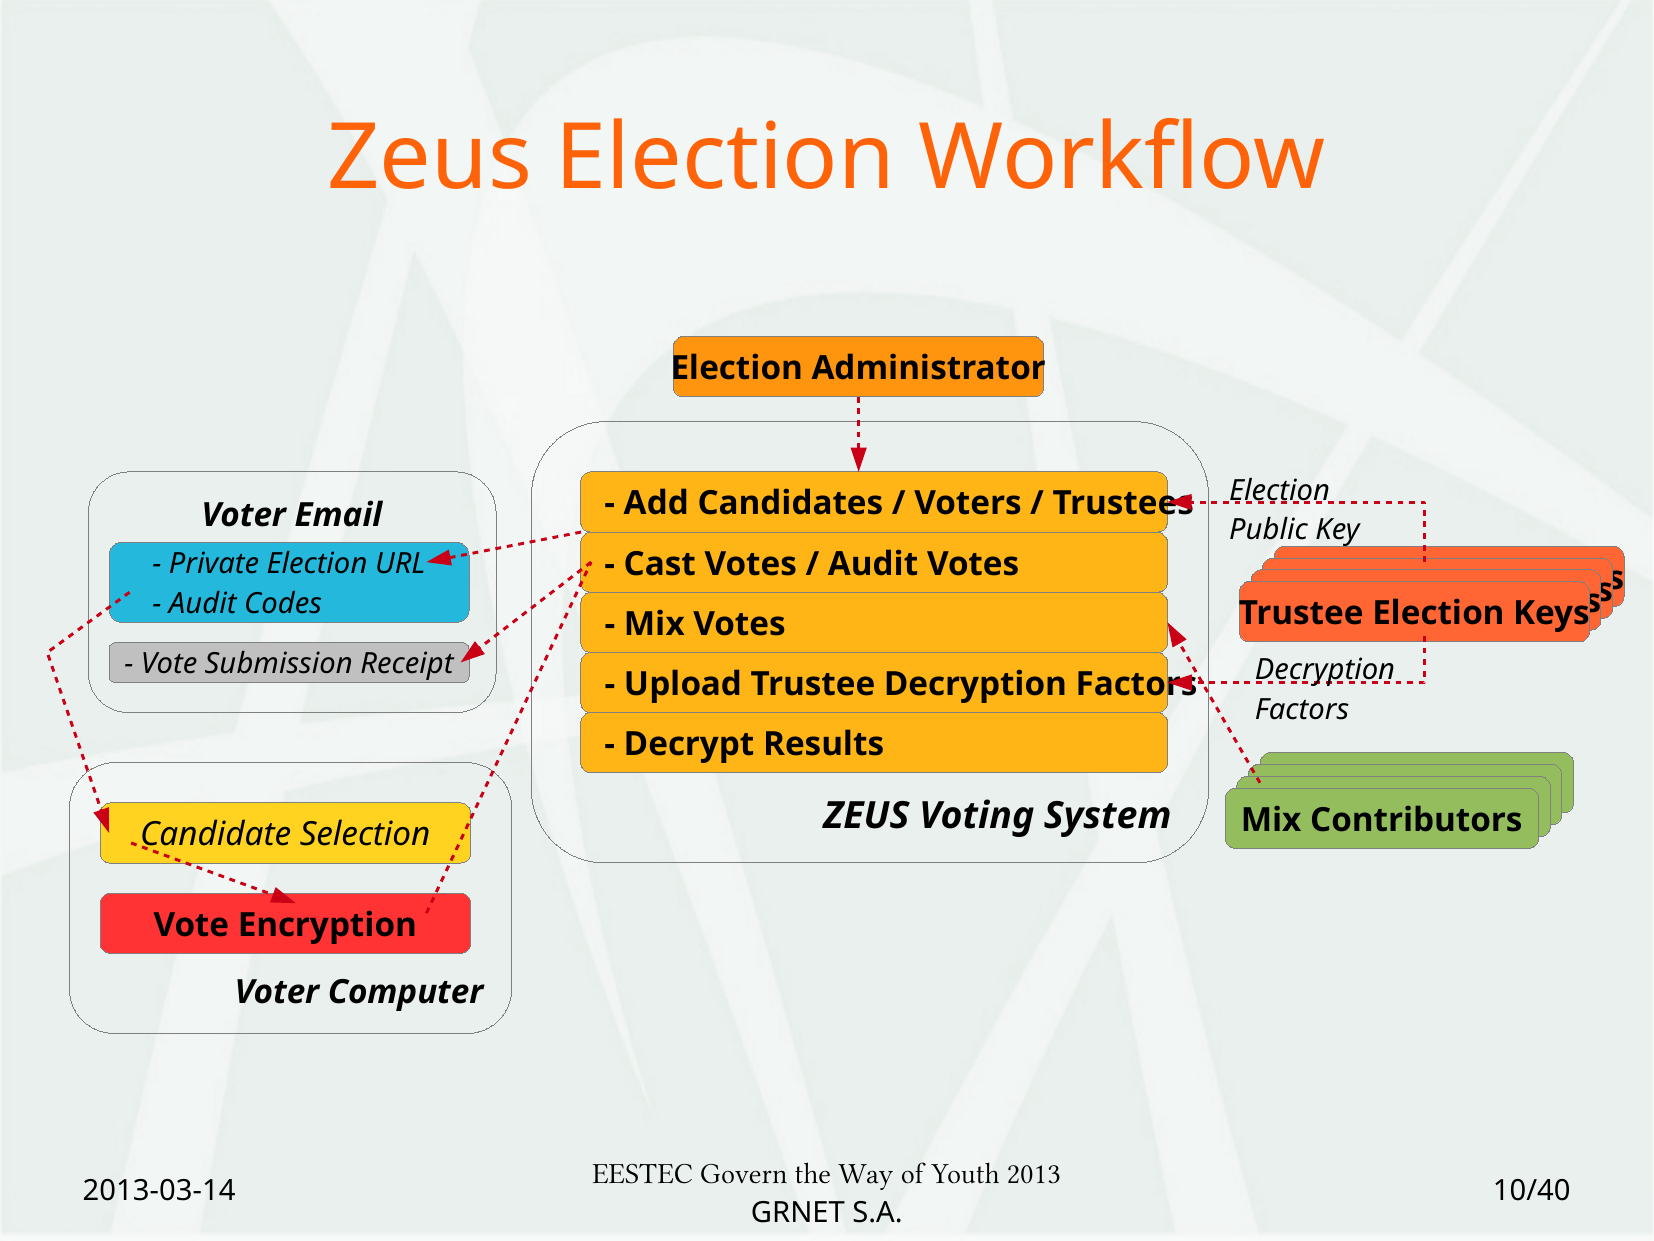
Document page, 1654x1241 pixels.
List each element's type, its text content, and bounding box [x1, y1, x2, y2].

text_box Election Administrator [673, 336, 1044, 397]
text_box Candidate Selection [100, 802, 471, 864]
text_box Trustee Election Keys [1239, 581, 1590, 642]
text_box - Mix Votes [580, 592, 1168, 652]
text_box Voter Email [88, 471, 497, 713]
text_box Trustee Election Keys [1262, 558, 1613, 619]
text_box - Add Candidates / Voters / Trustees [580, 471, 1168, 532]
text_box Trustee Election Keys [1251, 569, 1601, 631]
text_box - Cast Votes / Audit Votes [580, 532, 1168, 592]
text_box - Vote Submission Receipt [109, 642, 470, 683]
text_box Election Public Key [1214, 461, 1484, 546]
text_box Decryption Factors [1240, 640, 1510, 726]
text_box Mix Contributors [1260, 752, 1574, 813]
picture [0, 0, 1654, 1241]
text_box Mix Contributors [1225, 788, 1539, 849]
text_box Voter Computer [69, 762, 512, 1034]
text_box Mix Contributors [1236, 776, 1551, 837]
text_box Vote Encryption [100, 893, 471, 954]
text_box Mix Contributors [1248, 764, 1562, 825]
title Zeus Election Workflow [82, 49, 1571, 257]
text_box - Upload Trustee Decryption Factors [580, 652, 1168, 712]
text_box Trustee Election Keys [1274, 546, 1625, 607]
text_box - Private Election URL - Audit Codes [109, 542, 470, 623]
text_box ZEUS Voting System [531, 421, 1209, 863]
text_box - Decrypt Results [580, 712, 1168, 773]
